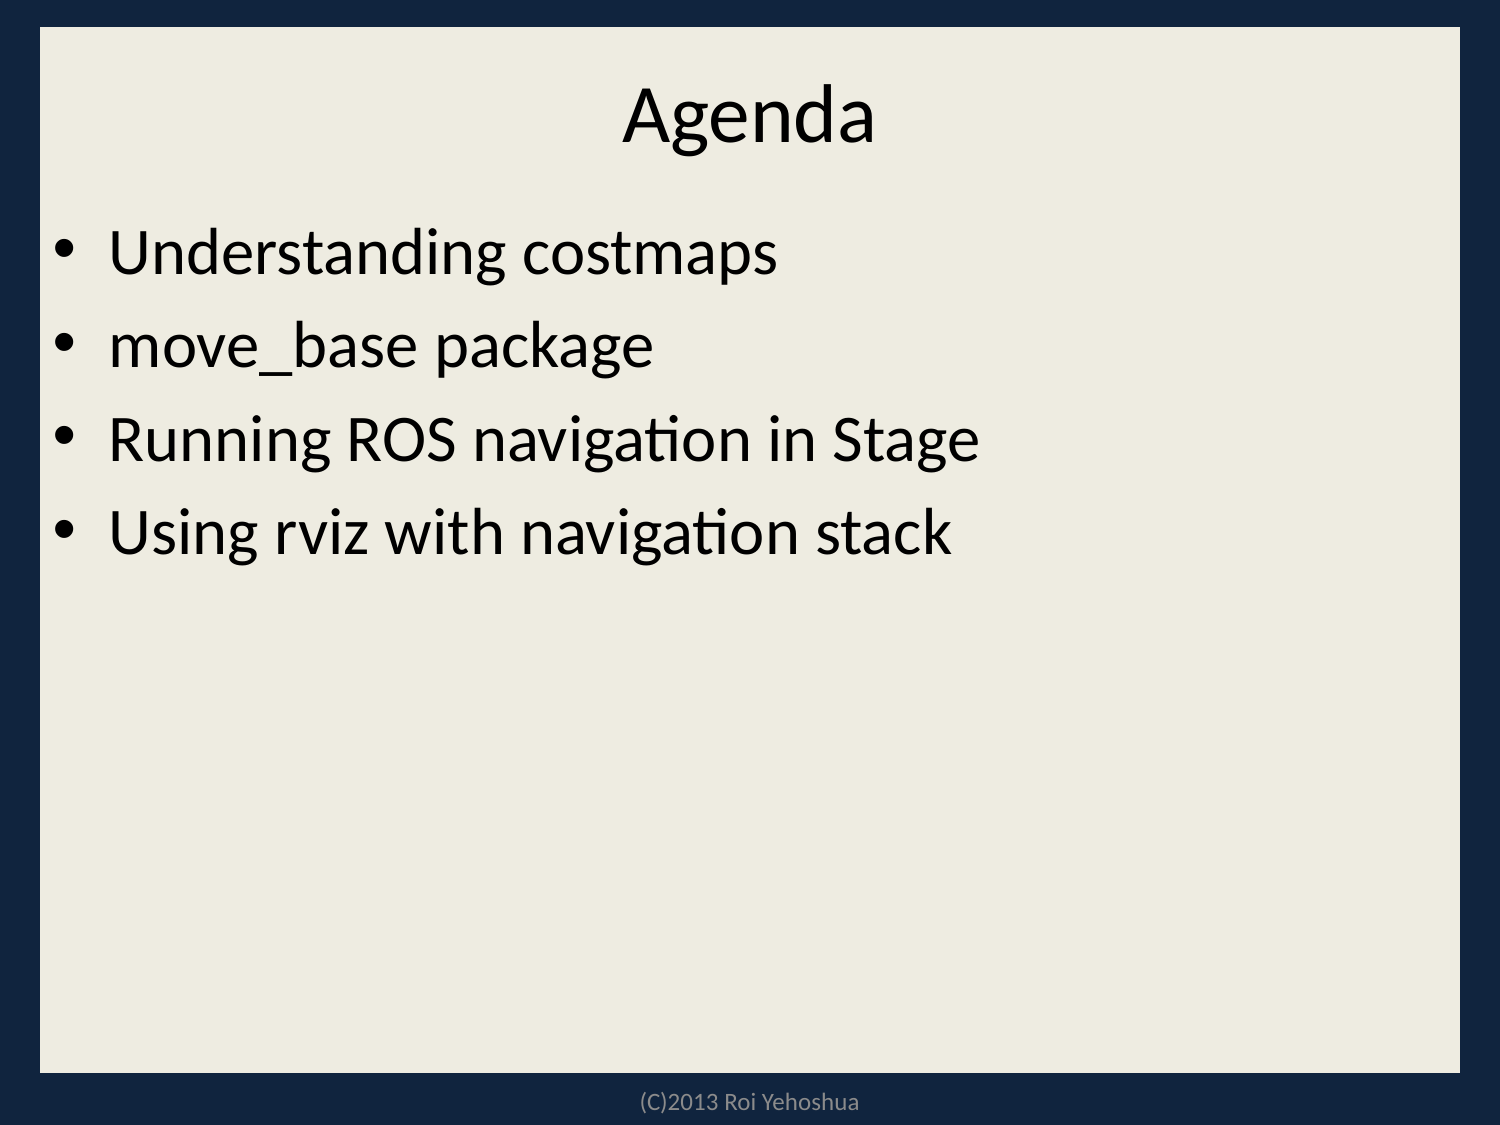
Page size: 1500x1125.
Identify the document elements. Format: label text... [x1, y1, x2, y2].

title Agenda [37, 31, 1463, 188]
list Understanding costmaps move_base package Running ROS navigation in Stage Using rviz with navigation stack [37, 200, 1463, 1080]
footer (C)2013 Roi Yehoshua [512, 1074, 988, 1125]
